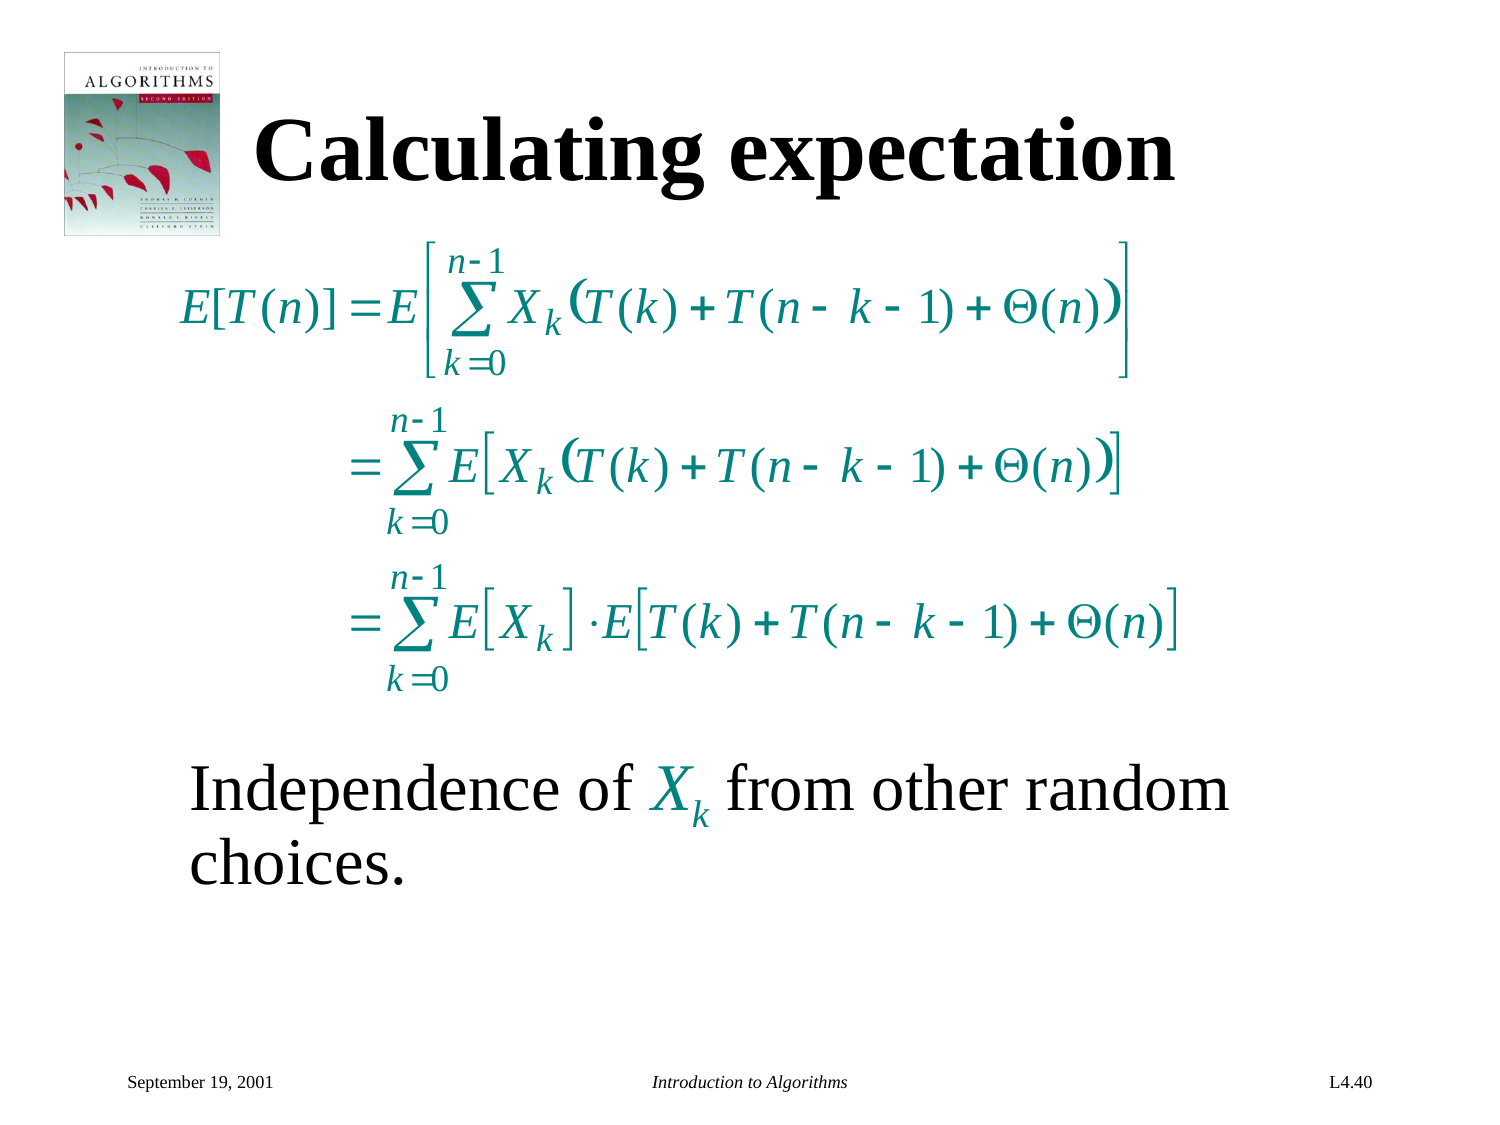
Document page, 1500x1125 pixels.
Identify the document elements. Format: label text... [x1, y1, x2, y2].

picture [64, 52, 220, 236]
title Calculating expectation [237, 49, 1475, 238]
chart [174, 237, 1180, 696]
text_box Independence of Xk from other random choices. [174, 737, 1264, 907]
text_box L4.<number> [1074, 1062, 1388, 1101]
text_box September 19, 2001 [112, 1062, 426, 1101]
text_box Introduction to Algorithms [512, 1062, 988, 1101]
